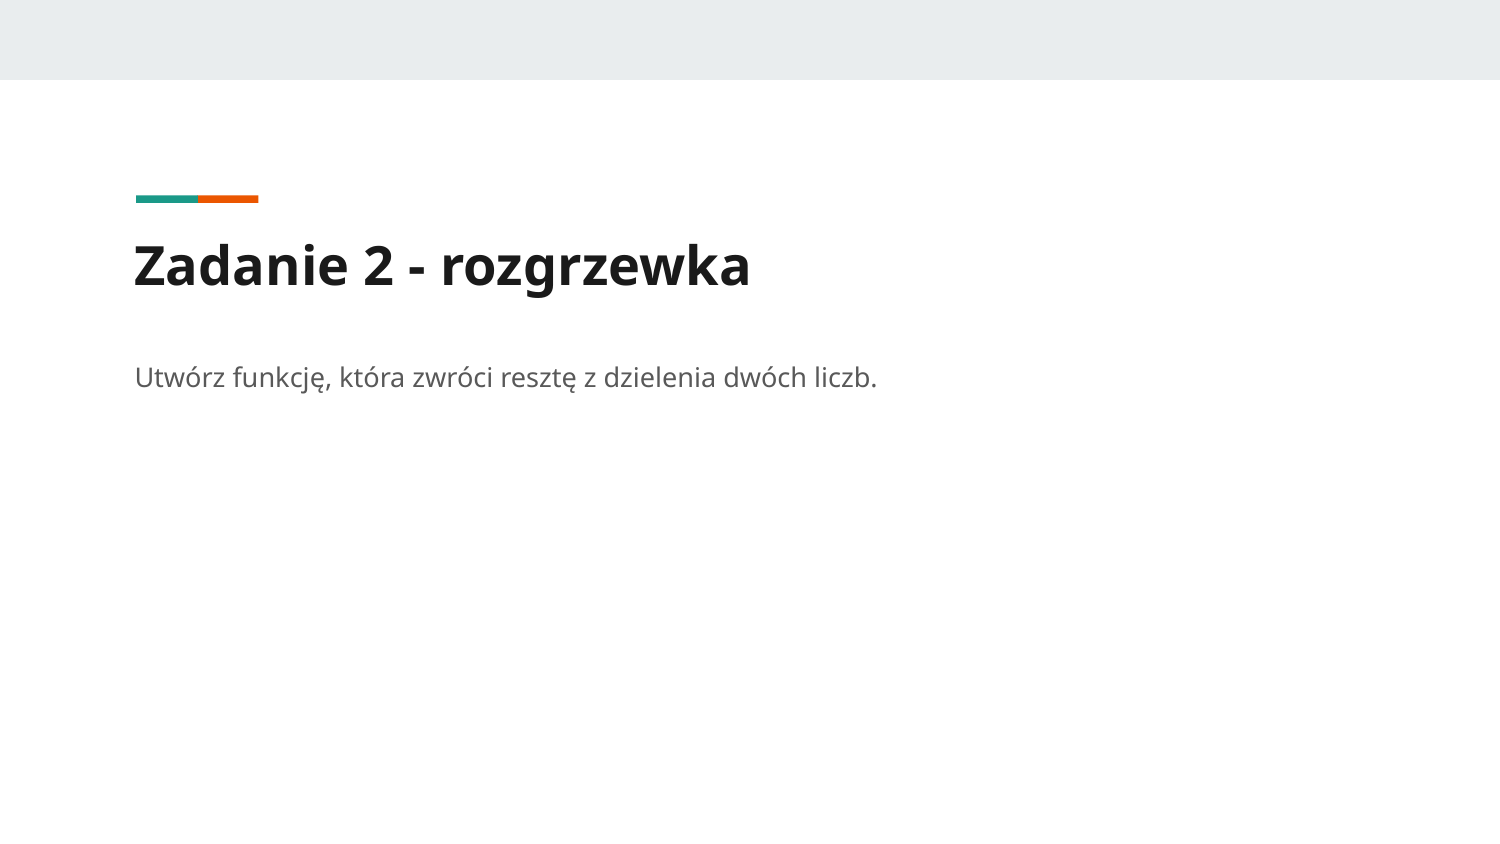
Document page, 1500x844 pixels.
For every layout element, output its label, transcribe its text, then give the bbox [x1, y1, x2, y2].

list Utwórz funkcję, która zwróci resztę z dzielenia dwóch liczb. [119, 341, 1381, 712]
title Zadanie 2 - rozgrzewka [119, 216, 1381, 305]
